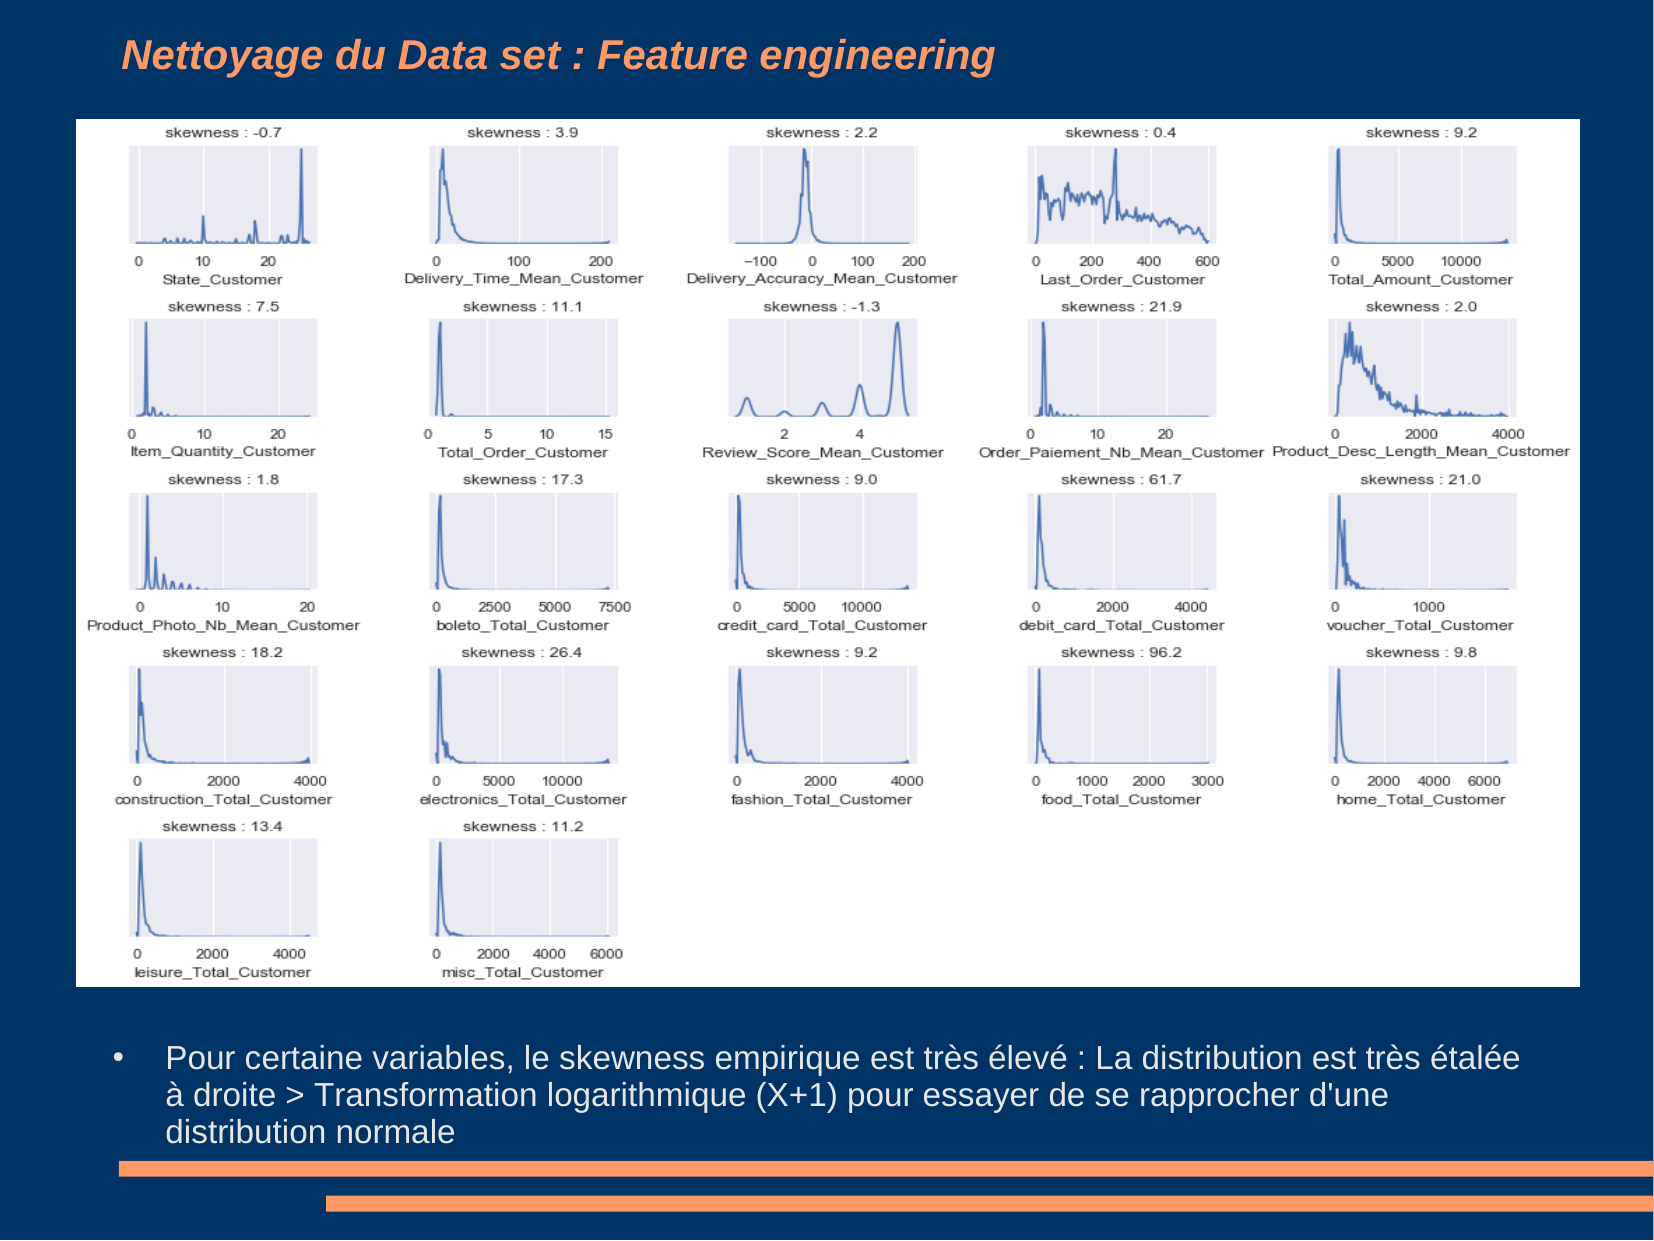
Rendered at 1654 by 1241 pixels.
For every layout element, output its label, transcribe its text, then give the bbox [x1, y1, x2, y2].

title Nettoyage du Data set : Feature engineering [121, 0, 1534, 119]
picture [76, 119, 1580, 987]
list Pour certaine variables, le skewness empirique est très élevé : La distribution est très étalée à droite > Transformation logarithmique (X+1) pour essayer de se rapprocher d'une distribution normale [94, 1039, 1534, 1241]
